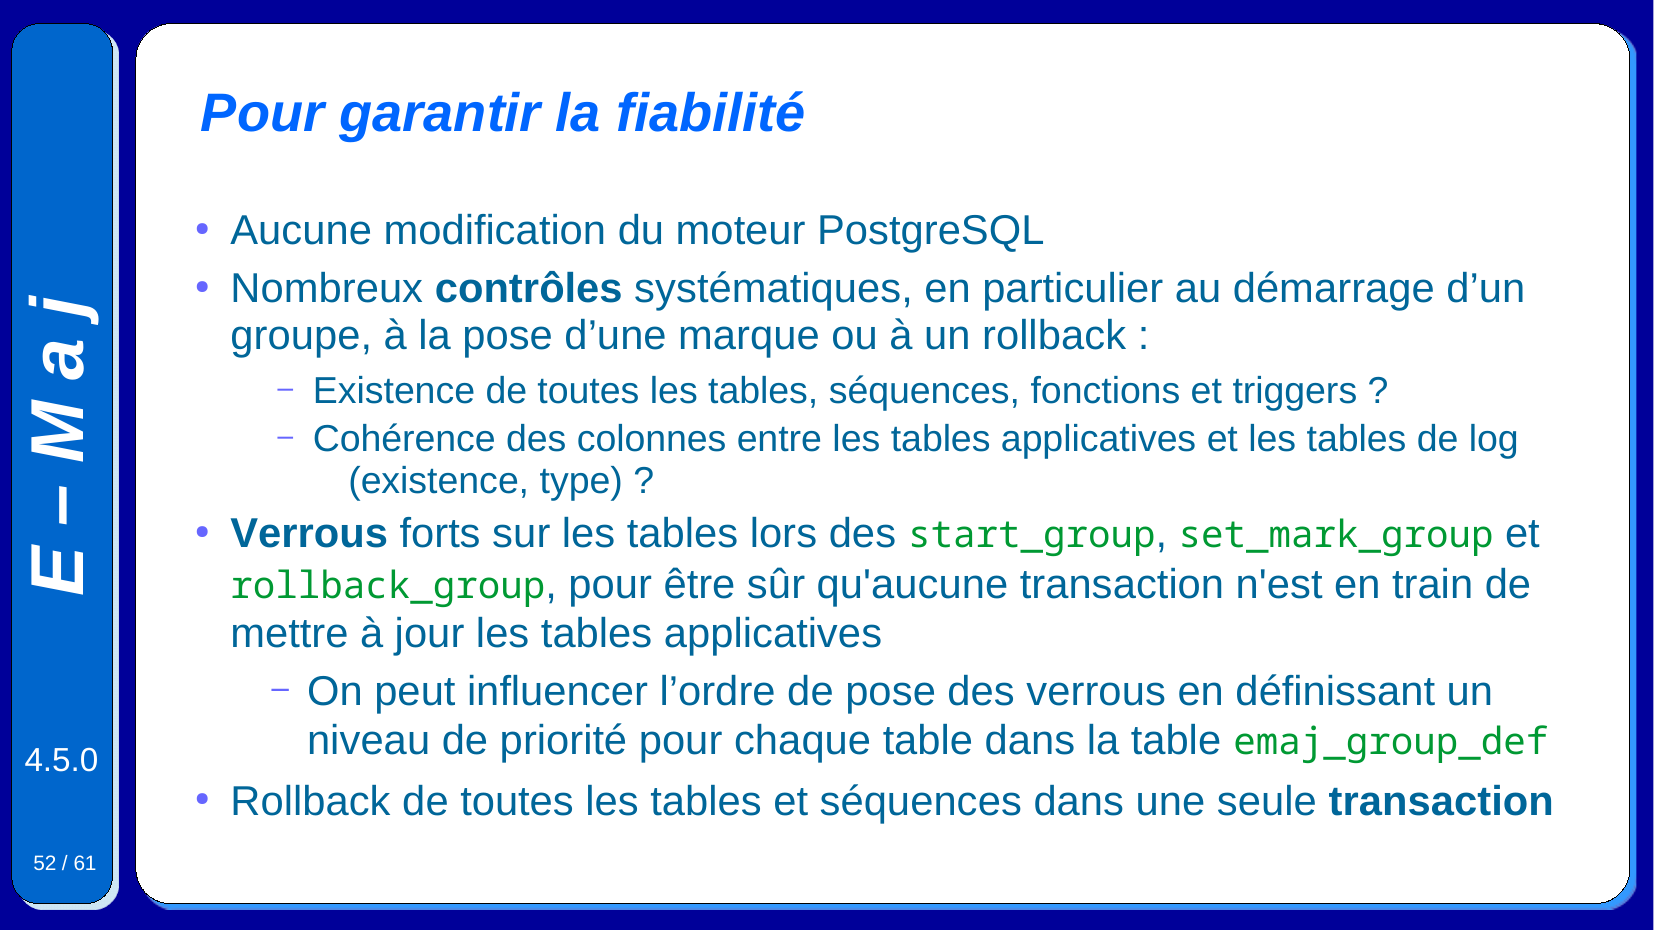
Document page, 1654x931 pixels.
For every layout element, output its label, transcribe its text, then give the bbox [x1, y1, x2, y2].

title Pour garantir la fiabilité [200, 34, 1575, 191]
list Aucune modification du moteur PostgreSQL Nombreux contrôles systématiques, en particulier au démarrage d’un groupe, à la pose d’une marque ou à un rollback : Existence de toutes les tables, séquences, fonctions et triggers ? Cohérence des colonnes entre les tables applicatives et les tables de log (existence, type) ? Verrous forts sur les tables lors des start_group, set_mark_group et rollback_group, pour être sûr qu'aucune transaction n'est en train de mettre à jour les tables applicatives On peut influencer l’ordre de pose des verrous en définissant un niveau de priorité pour chaque table dans la table emaj_group_def Rollback de toutes les tables et séquences dans une seule transaction [177, 206, 1587, 827]
